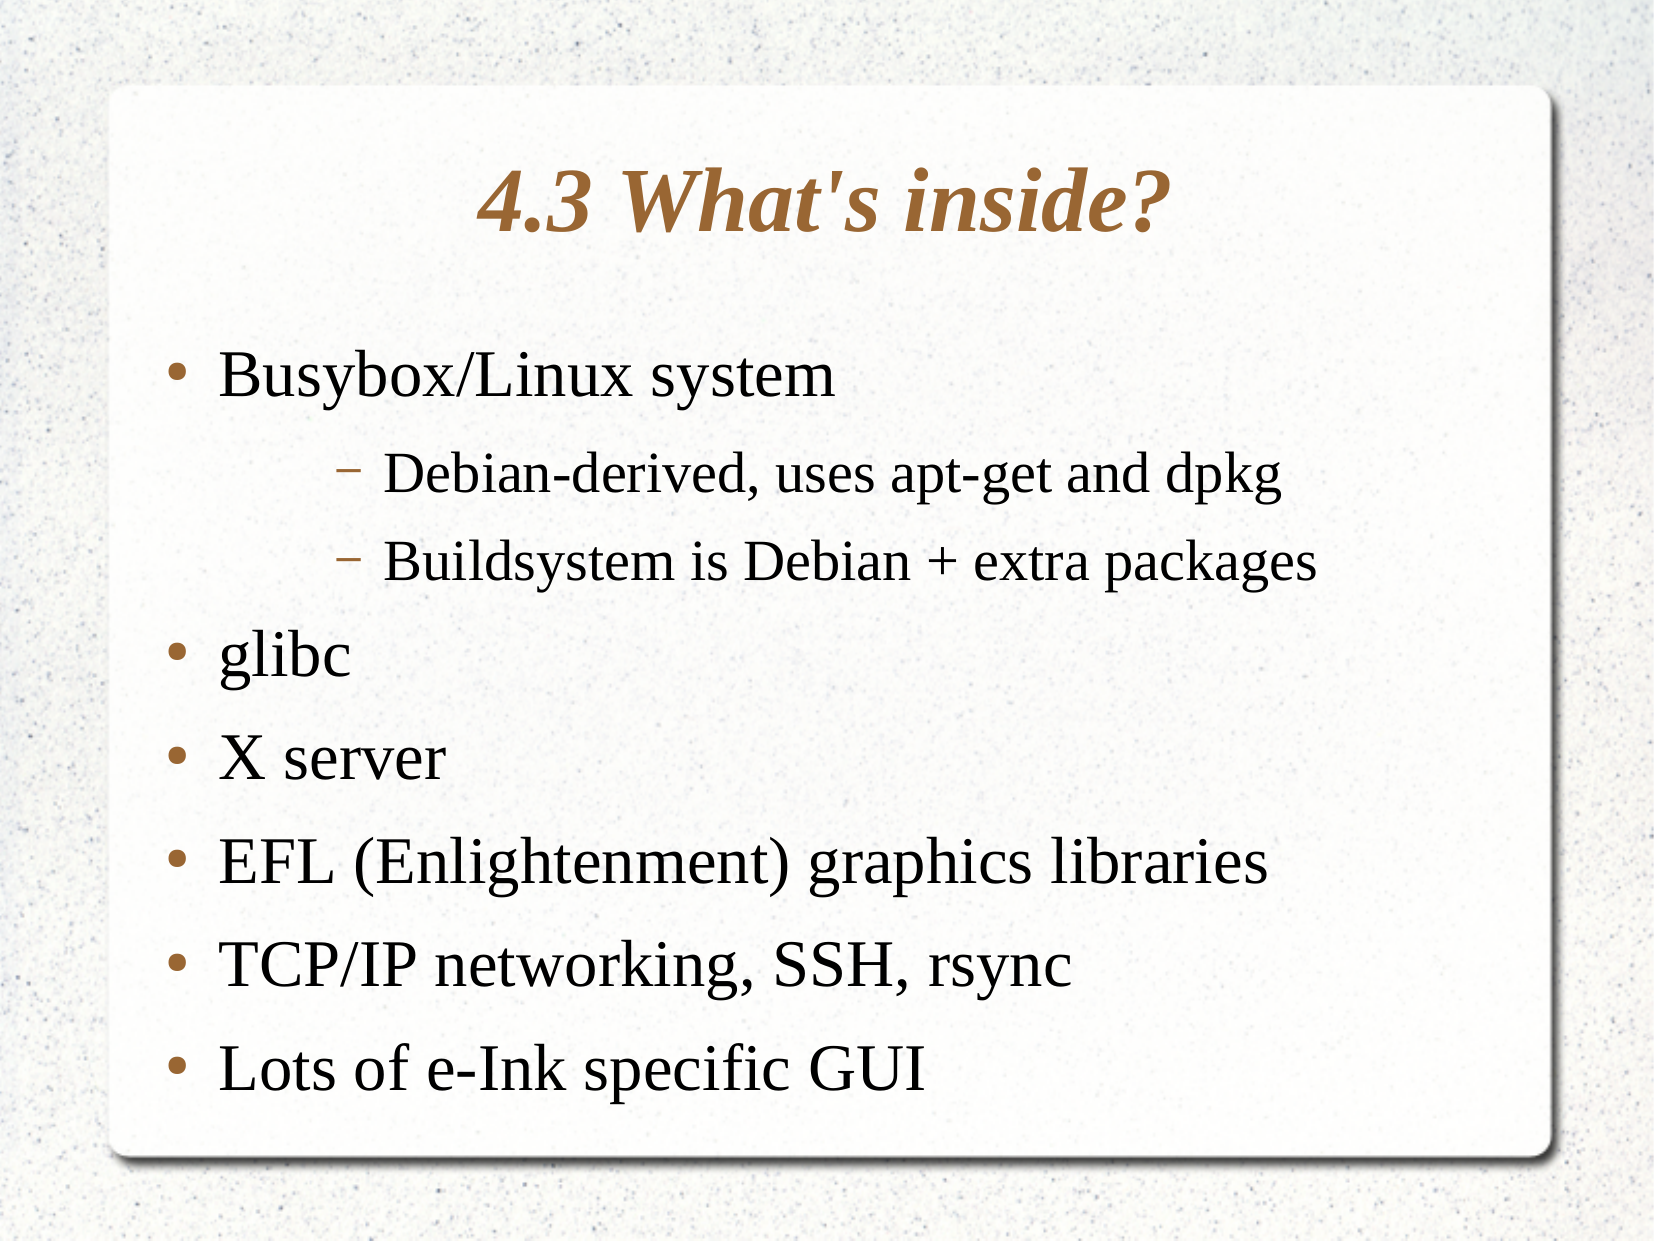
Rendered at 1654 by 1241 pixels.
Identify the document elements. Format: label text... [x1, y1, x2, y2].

picture [0, 0, 1654, 1241]
title 4.3 What's inside? [118, 104, 1536, 297]
list Busybox/Linux system Debian-derived, uses apt-get and dpkg Buildsystem is Debian + extra packages glibc X server EFL (Enlightenment) graphics libraries TCP/IP networking, SSH, rsync Lots of e-Ink specific GUI [147, 336, 1506, 1141]
